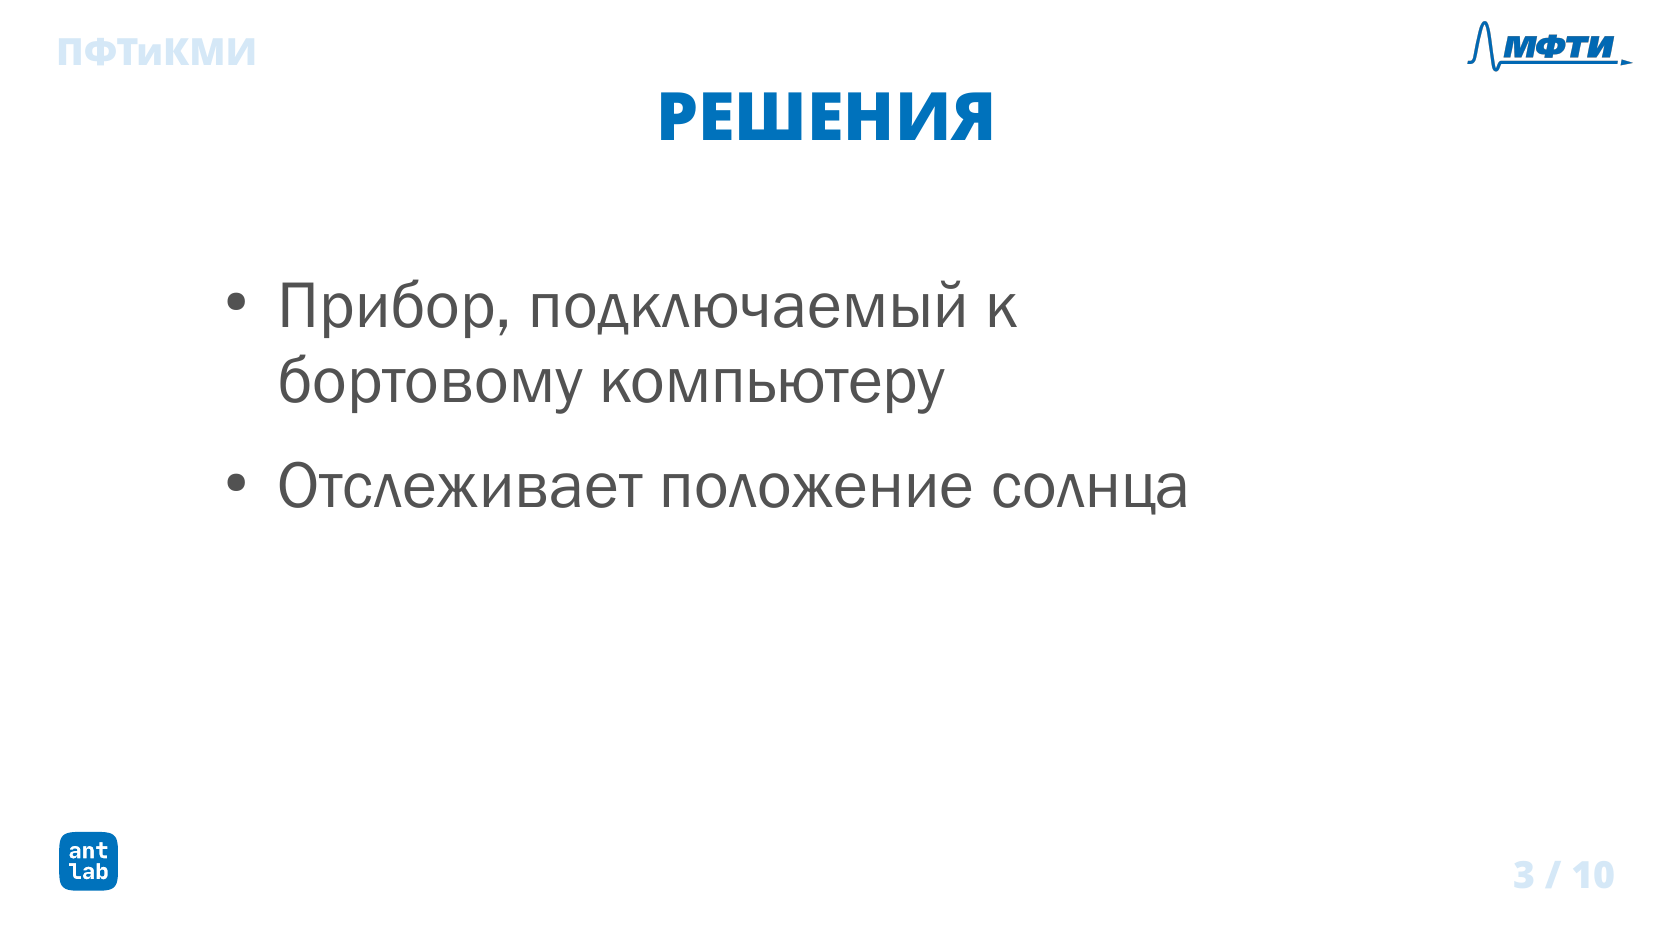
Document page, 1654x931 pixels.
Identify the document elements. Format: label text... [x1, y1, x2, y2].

picture [1446, 0, 1654, 93]
list Прибор, подключаемый к бортовому компьютеру Отслеживает положение солнца [206, 265, 1211, 806]
title РЕШЕНИЯ [82, 37, 1571, 193]
